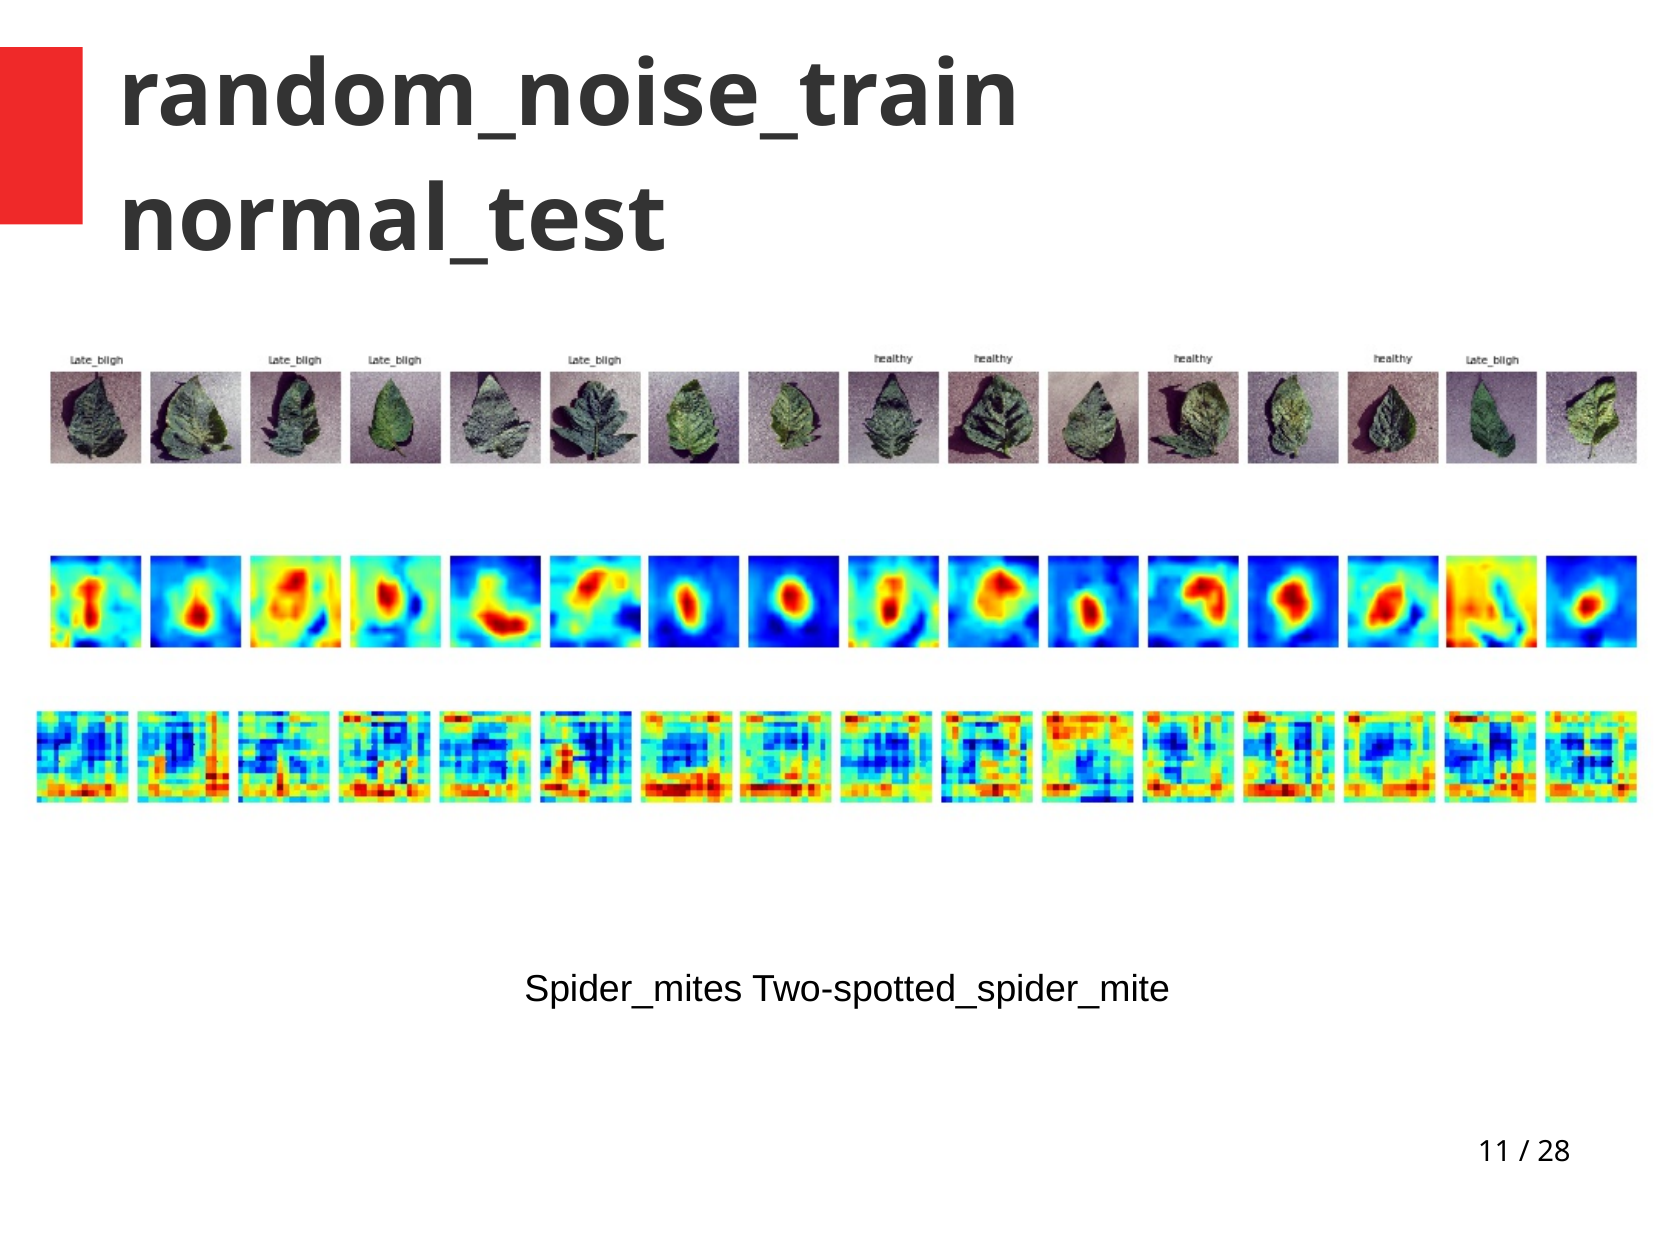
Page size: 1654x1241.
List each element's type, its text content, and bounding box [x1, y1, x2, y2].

title random_noise_train normal_test [118, 45, 1571, 260]
picture [0, 344, 1654, 501]
picture [0, 696, 1654, 841]
text_box Spider_mites Two-spotted_spider_mite [509, 960, 1186, 1017]
picture [0, 539, 1654, 685]
